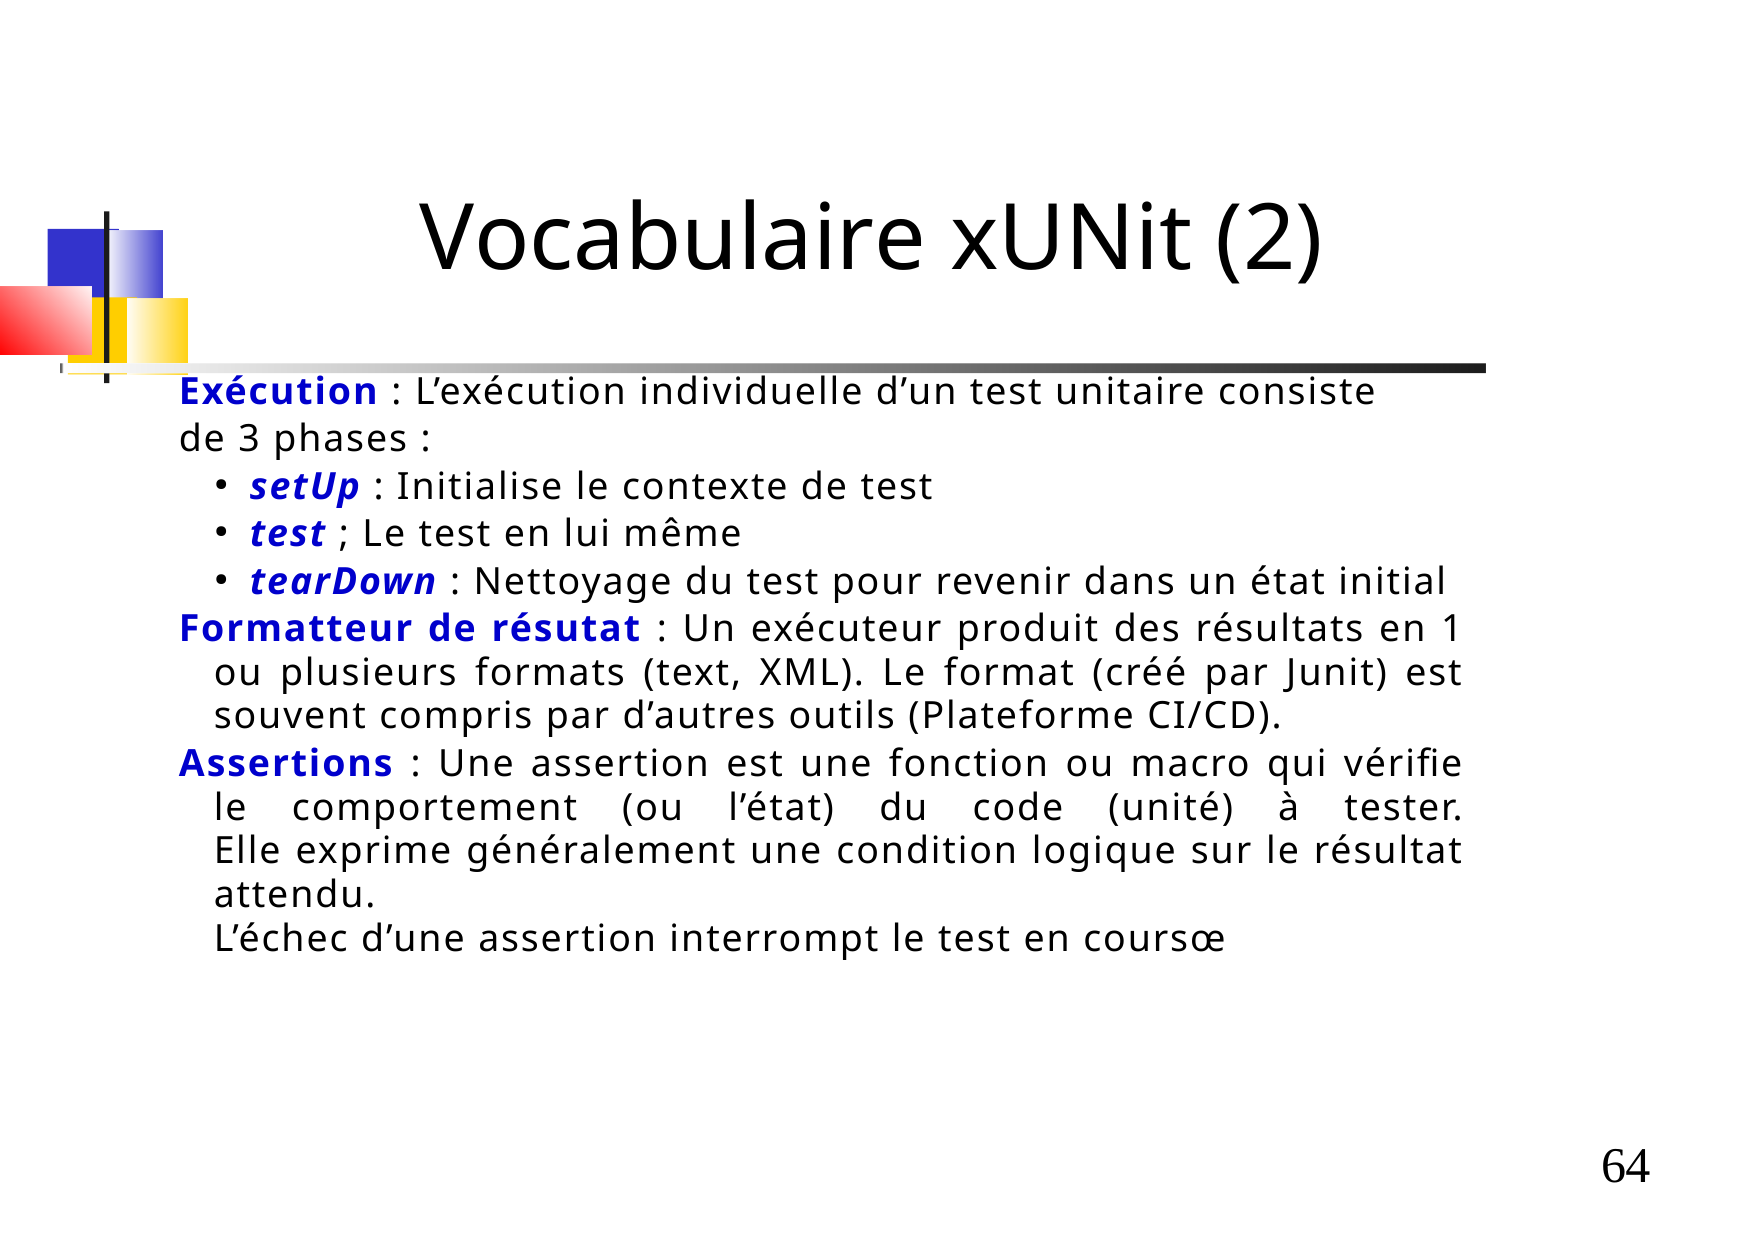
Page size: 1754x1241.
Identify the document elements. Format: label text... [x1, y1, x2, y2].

text_box Exécution : L’exécution individuelle d’un test unitaire consiste de 3 phases : setUp : Initialise le contexte de test test ; Le test en lui même tearDown : Nettoyage du test pour revenir dans un état initial Formatteur de résutat : Un exécuteur produit des résultats en 1 ou plusieurs formats (text, XML). Le format (créé par Junit) est souvent compris par d’autres outils (Plateforme CI/CD). Assertions : Une assertion est une fonction ou macro qui vérifie le comportement (ou l’état) du code (unité) à tester. Elle exprime généralement une condition logique sur le résultat attendu. L’échec d’une assertion interrompt le test en coursœ [177, 365, 1547, 960]
title Vocabulaire xUNit (2) [179, 183, 1564, 406]
picture [0, 285, 92, 355]
picture [60, 229, 179, 384]
slide_number 64 [1569, 1135, 1660, 1241]
